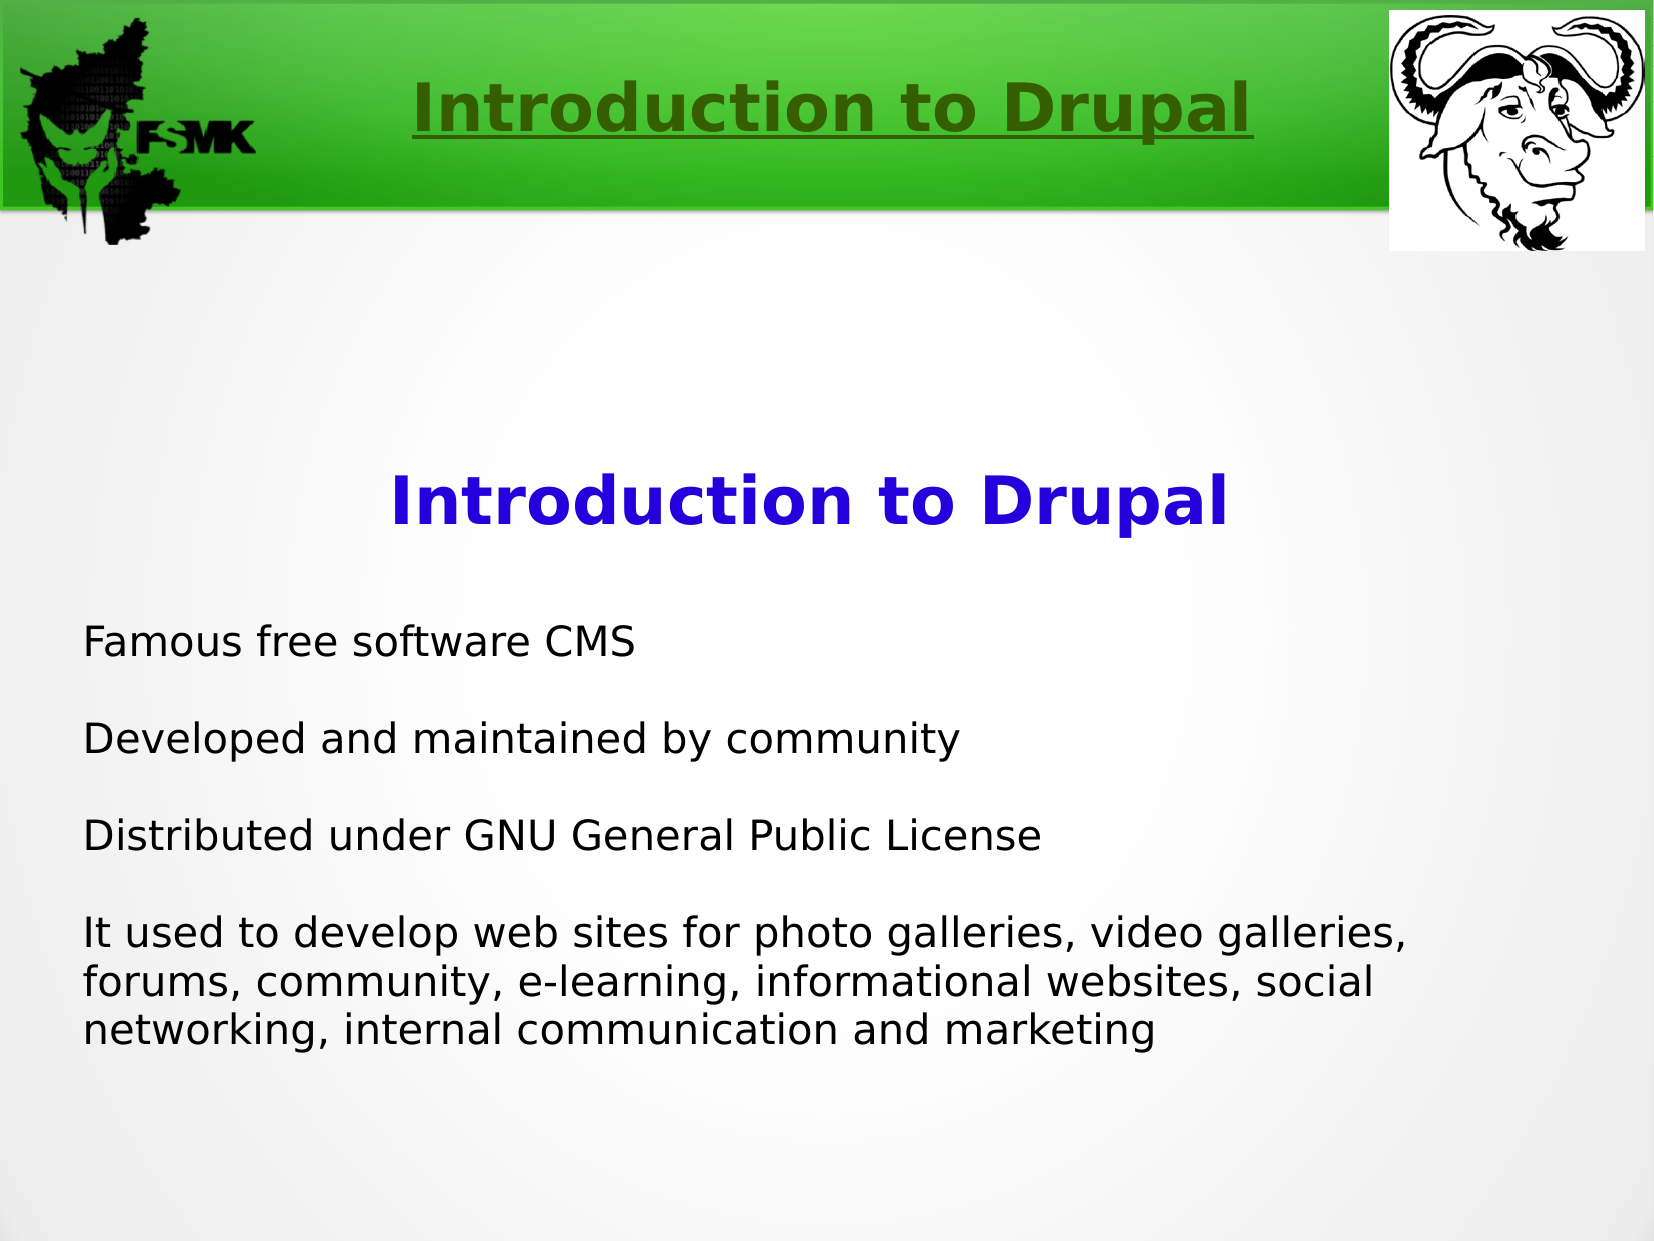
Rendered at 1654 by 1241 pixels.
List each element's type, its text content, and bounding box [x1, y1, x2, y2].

text_box Introduction to Drupal Famous free software CMS Developed and maintained by community Distributed under GNU General Public License It used to develop web sites for photo galleries, video galleries, forums, community, e-learning, informational websites, social networking, internal communication and marketing [82, 361, 1538, 1081]
picture [3, 2, 274, 259]
picture [1389, 10, 1645, 251]
title Introduction to Drupal [274, 12, 1389, 204]
